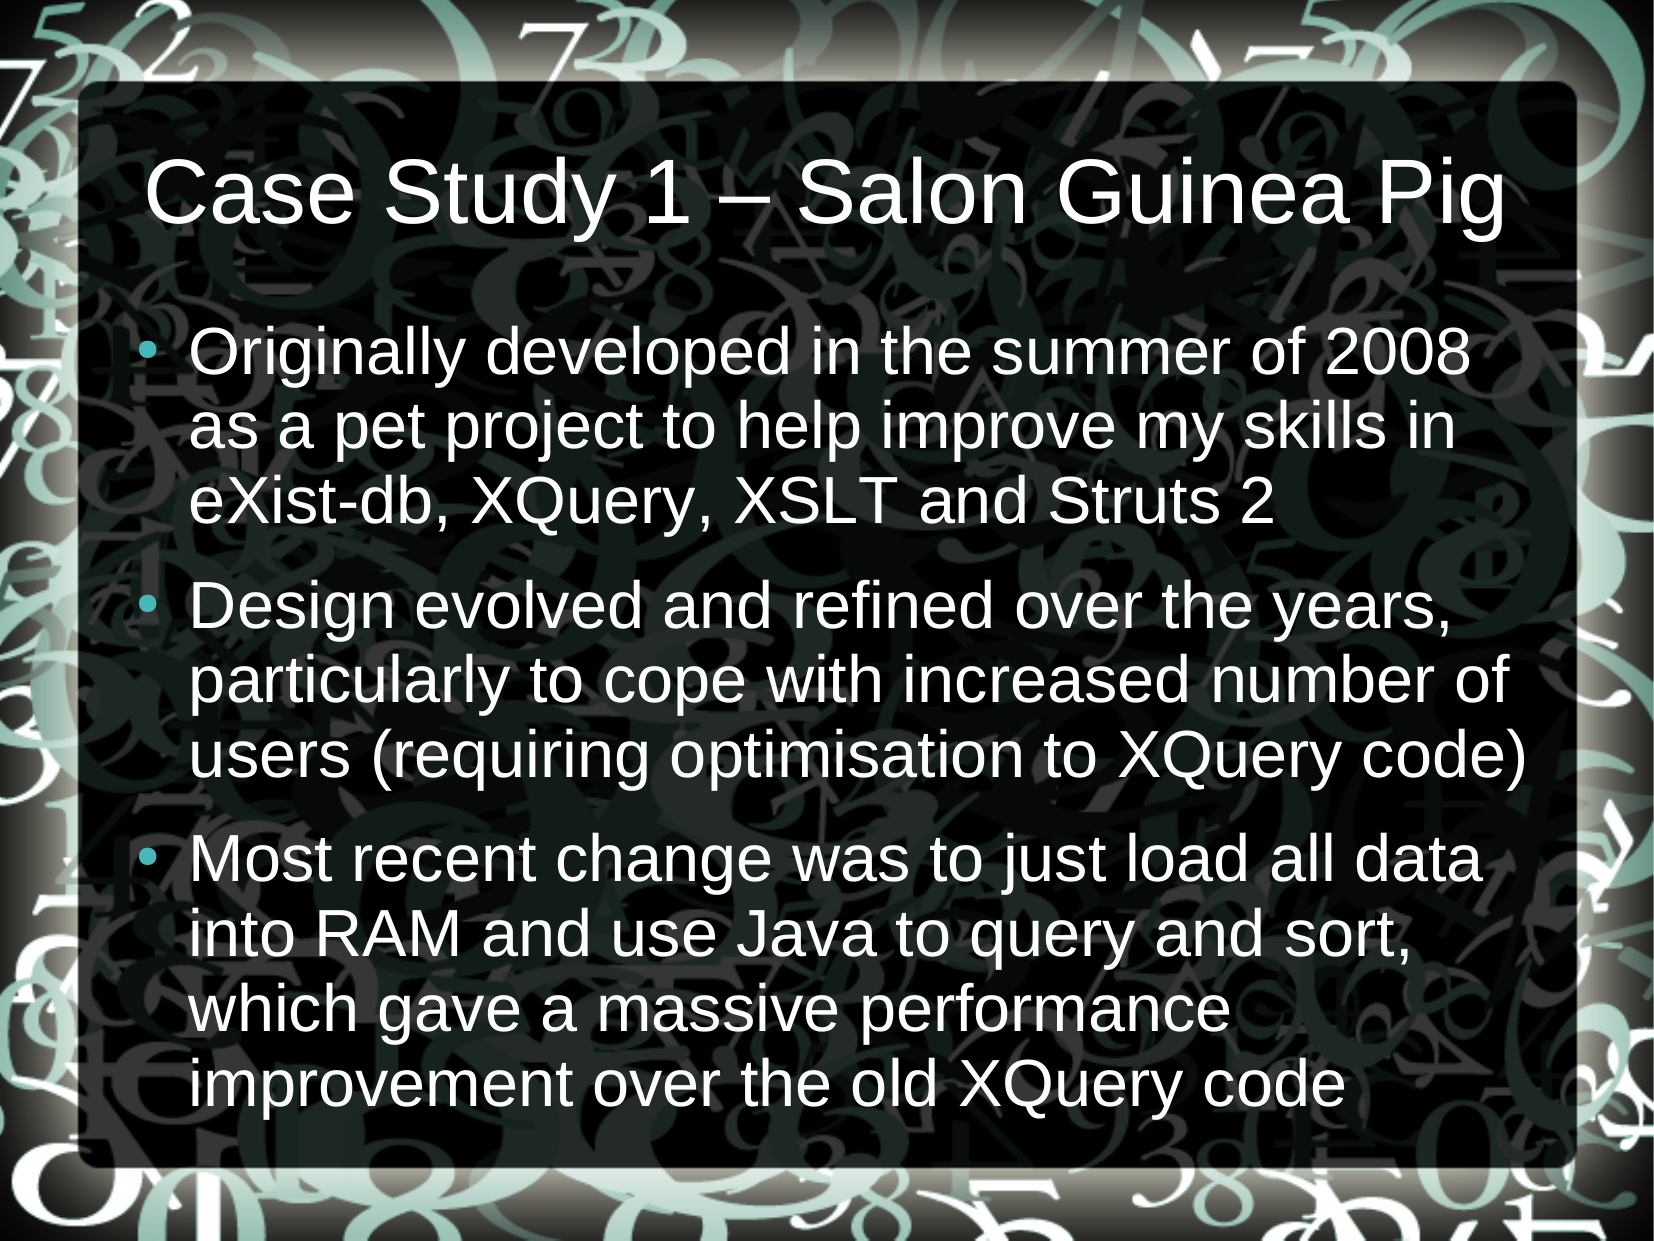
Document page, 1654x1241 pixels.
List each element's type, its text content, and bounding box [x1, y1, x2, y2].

list Originally developed in the summer of 2008 as a pet project to help improve my skills in eXist-db, XQuery, XSLT and Struts 2 Design evolved and refined over the years, particularly to cope with increased number of users (requiring optimisation to XQuery code) Most recent change was to just load all data into RAM and use Java to query and sort, which gave a massive performance improvement over the old XQuery code [118, 313, 1542, 1119]
picture [0, 0, 1654, 1241]
title Case Study 1 – Salon Guinea Pig [82, 88, 1571, 296]
